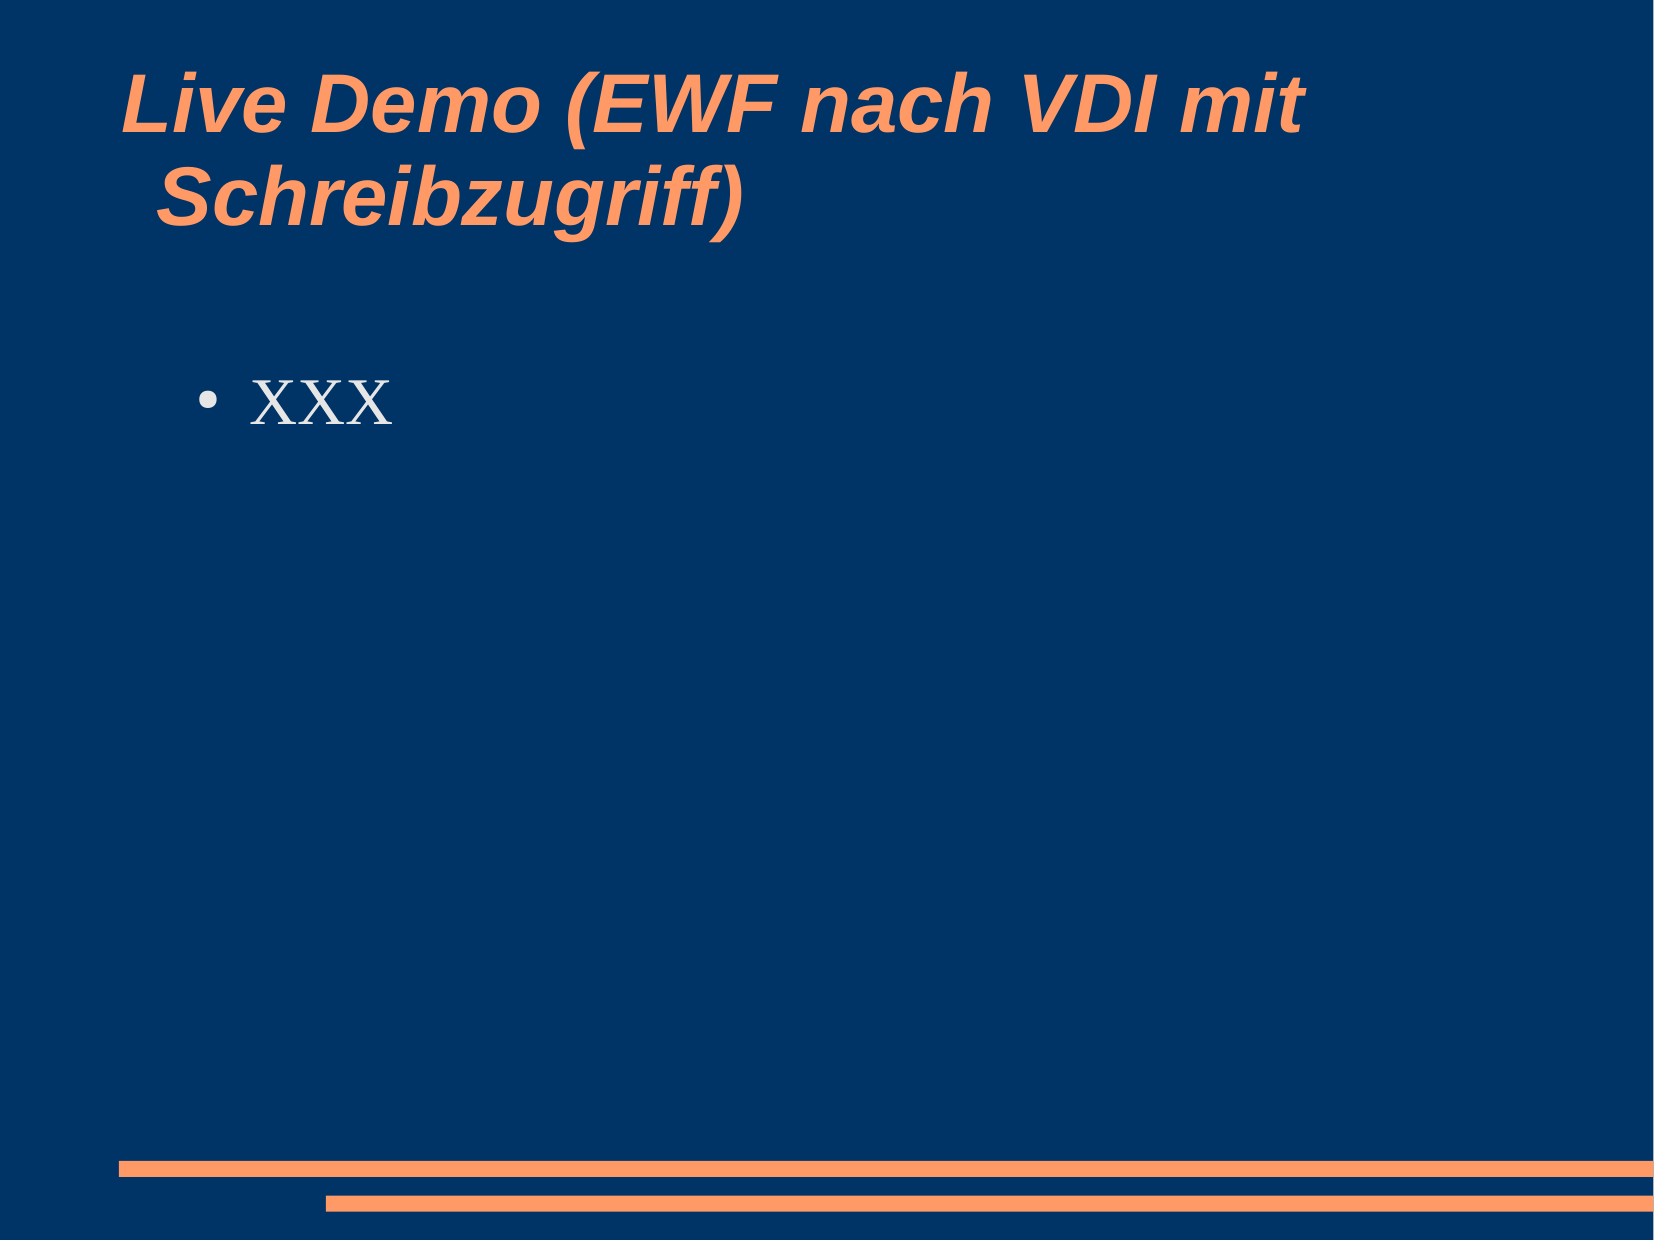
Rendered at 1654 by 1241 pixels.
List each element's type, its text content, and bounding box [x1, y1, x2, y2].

list XXX [178, 364, 1570, 1147]
title Live Demo (EWF nach VDI mit Schreibzugriff) [121, 46, 1534, 254]
